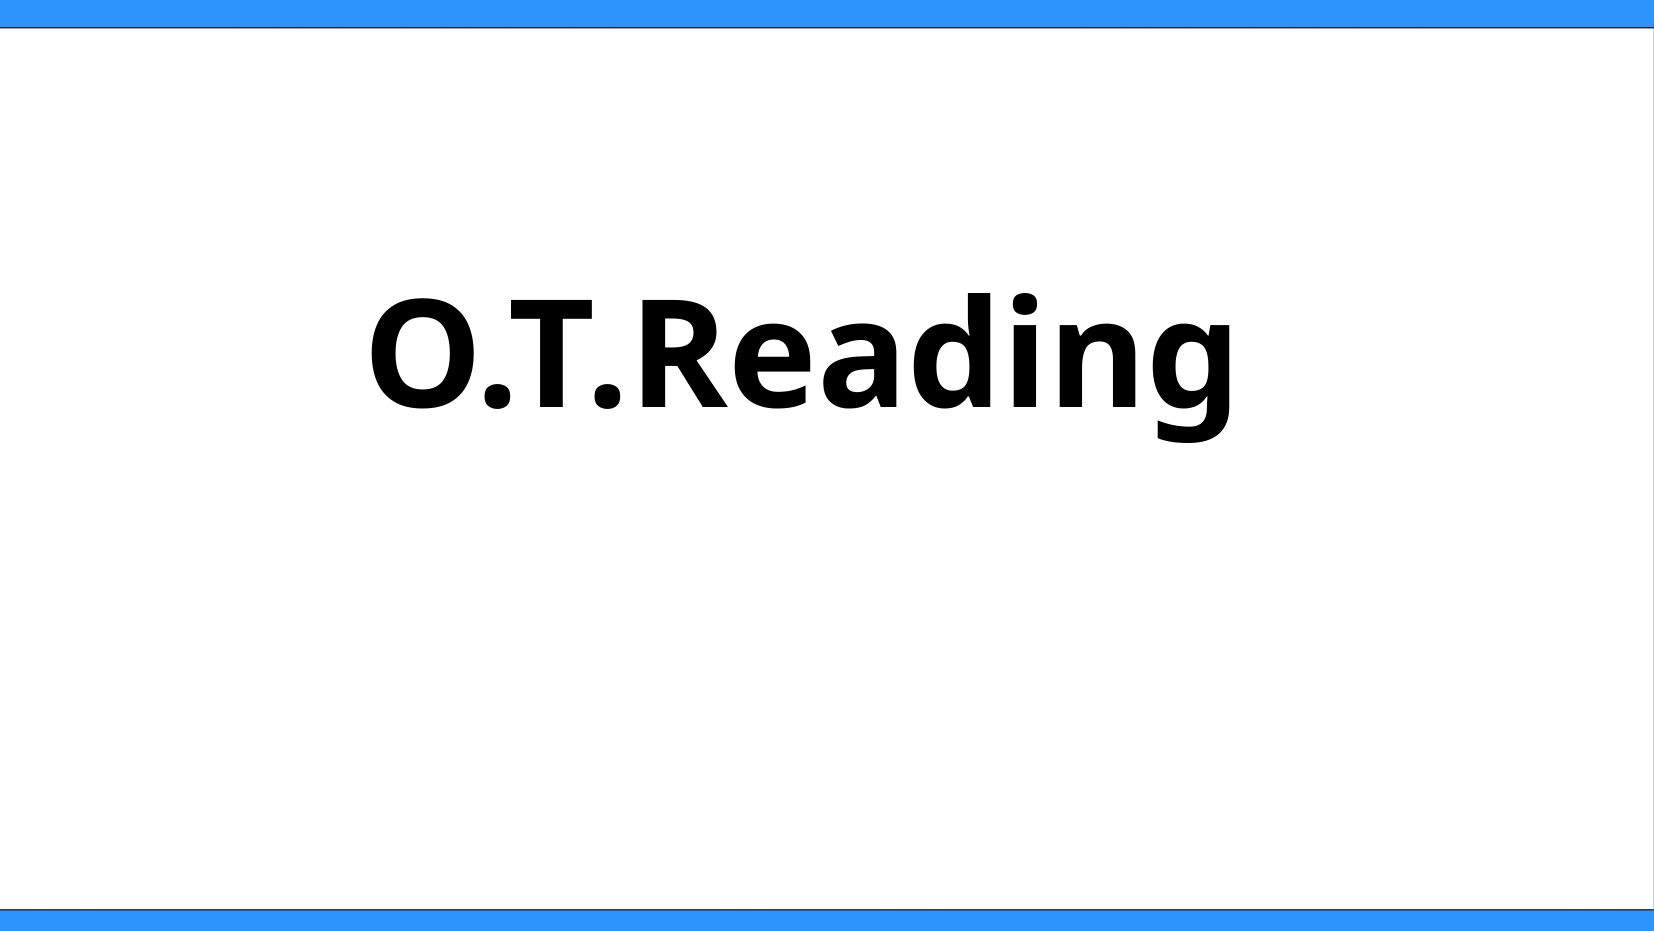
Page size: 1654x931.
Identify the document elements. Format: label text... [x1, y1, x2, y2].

picture [0, 0, 1654, 931]
text_box O.T.Reading [90, 240, 1516, 455]
